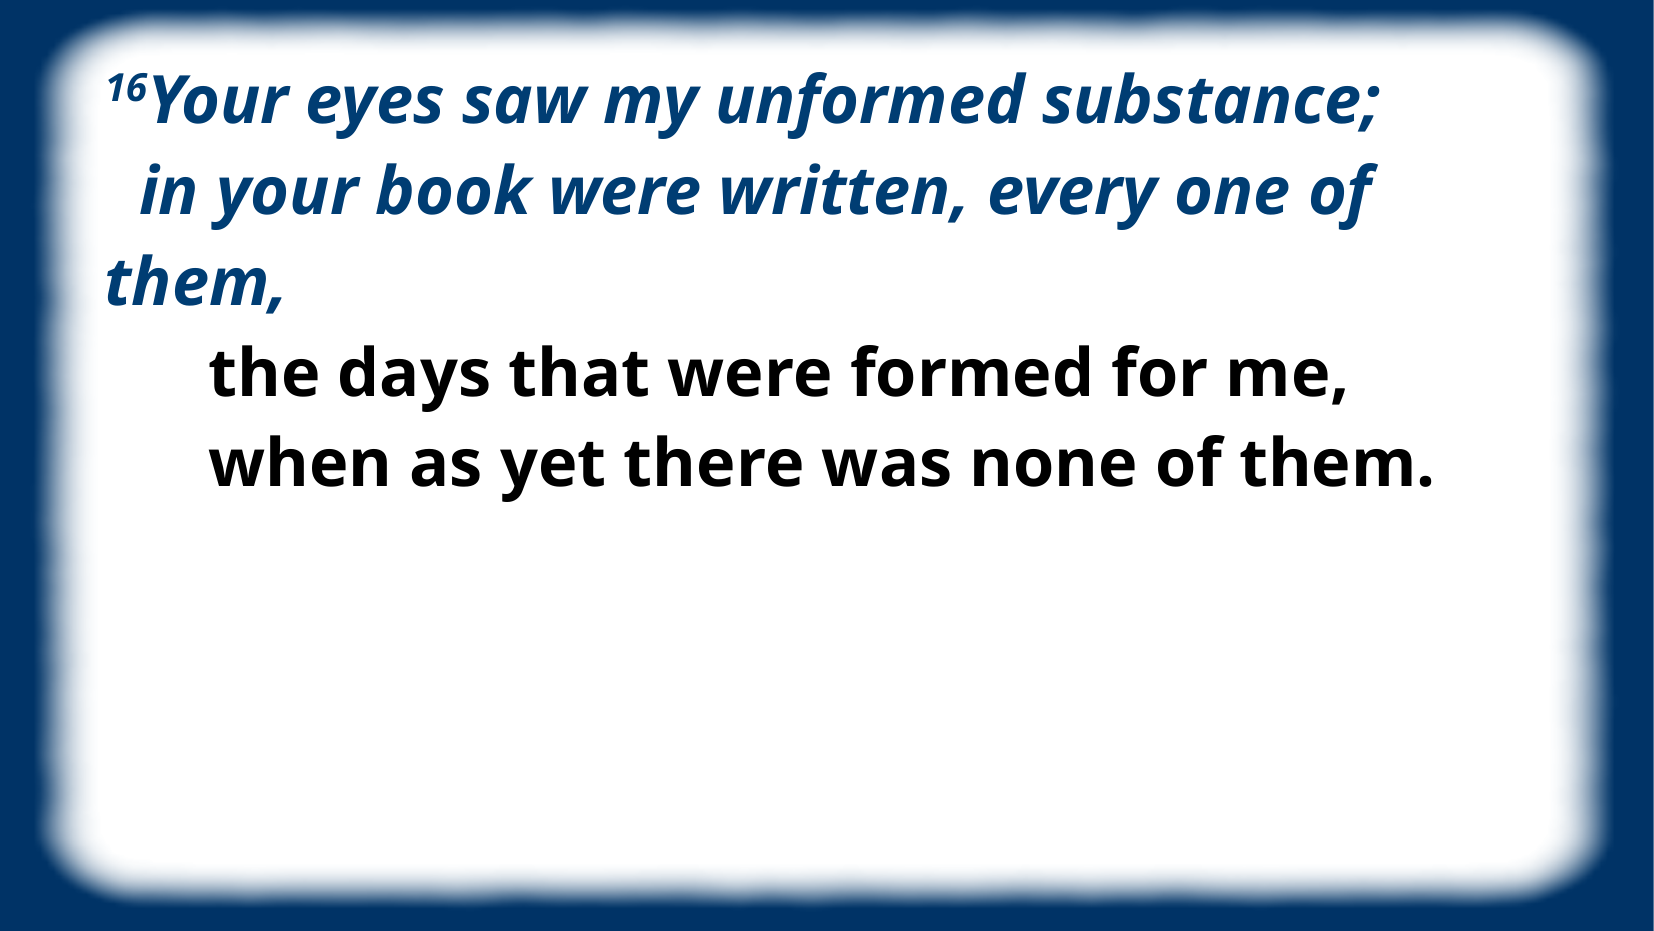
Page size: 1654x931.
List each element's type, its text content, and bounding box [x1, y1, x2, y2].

text_box 16Your eyes saw my unformed substance; in your book were written, every one of them, the days that were formed for me, when as yet there was none of them. [90, 45, 1561, 415]
picture [0, 0, 1654, 931]
